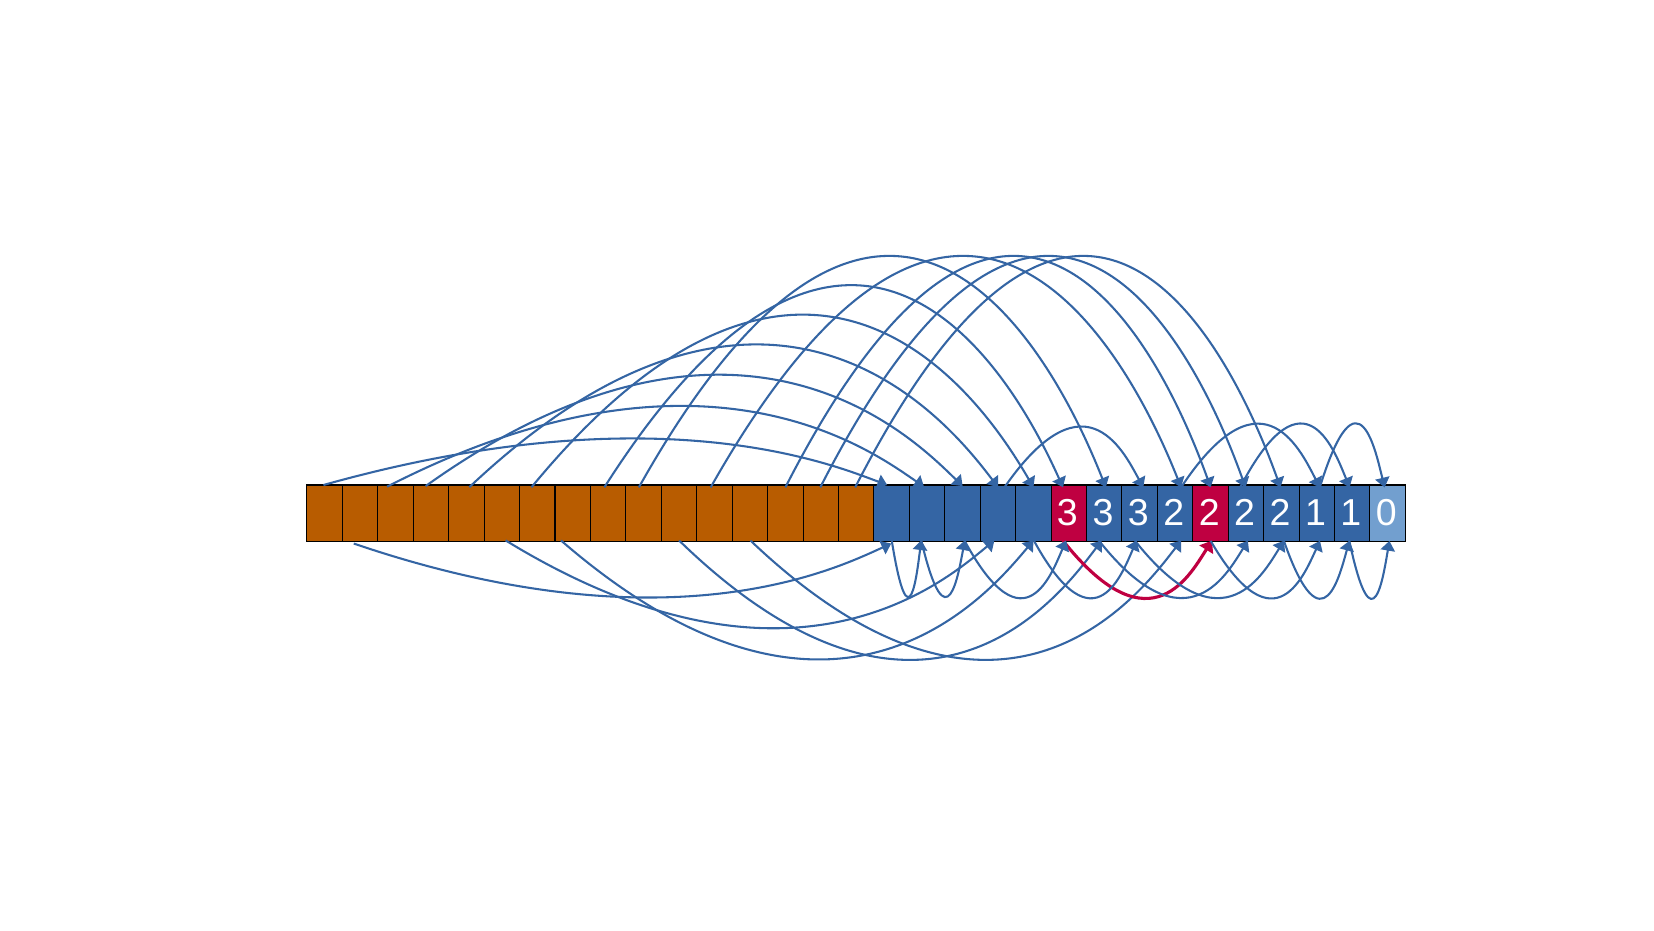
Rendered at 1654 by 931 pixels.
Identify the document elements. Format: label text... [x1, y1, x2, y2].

table_header [449, 486, 484, 541]
table_header [343, 486, 377, 541]
table_header [556, 486, 590, 541]
table_header 3 [1087, 486, 1121, 541]
table_header 1 [1335, 486, 1369, 541]
table_header [733, 486, 767, 541]
table_header [839, 486, 873, 541]
table_header 2 [1229, 486, 1263, 541]
table_header 0 [1370, 486, 1405, 541]
table_header 1 [1300, 486, 1334, 541]
table_header [520, 486, 554, 541]
table_header 2 [1193, 486, 1228, 541]
table_header 2 [1158, 486, 1192, 541]
table_header 2 [1264, 486, 1299, 541]
table_header [945, 486, 980, 541]
table_header [910, 486, 944, 541]
table_header [626, 486, 661, 541]
table_header [697, 486, 732, 541]
table_header [307, 486, 342, 541]
table_header [804, 486, 838, 541]
table_header [768, 486, 803, 541]
table_header 3 [1052, 486, 1086, 541]
table_header [485, 486, 519, 541]
table_header [874, 486, 909, 541]
table_header [414, 486, 448, 541]
table_header [378, 486, 413, 541]
table_header [662, 486, 696, 541]
table_header 3 [1122, 486, 1157, 541]
table_header [591, 486, 625, 541]
table_header [1016, 486, 1051, 541]
table_header [981, 486, 1015, 541]
